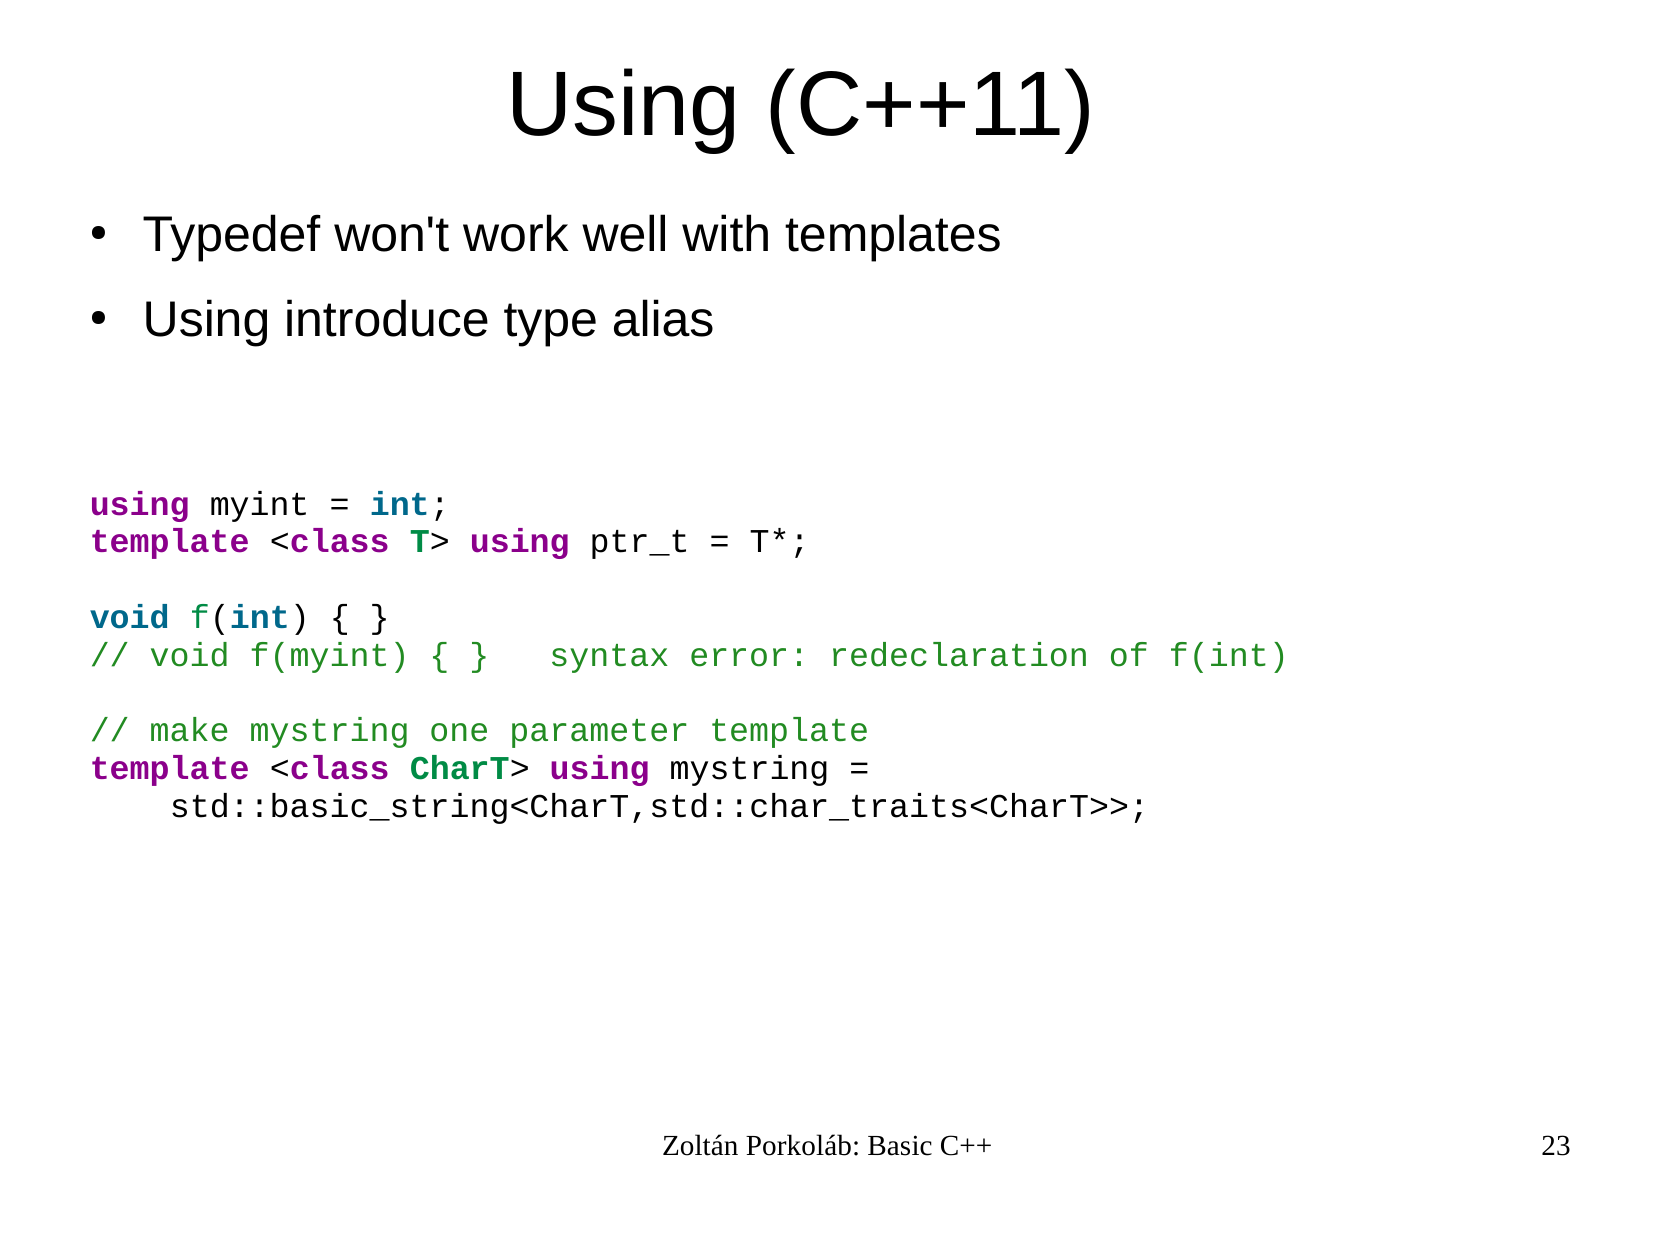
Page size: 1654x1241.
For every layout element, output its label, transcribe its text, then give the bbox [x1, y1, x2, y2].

text_box using myint = int; template <class T> using ptr_t = T*; void f(int) { } // void f(myint) { } syntax error: redeclaration of f(int) // make mystring one parameter template template <class CharT> using mystring = std::basic_string<CharT,std::char_traits<CharT>>; [75, 480, 1654, 991]
list Typedef won't work well with templates Using introduce type alias [71, 125, 1606, 421]
title Using (C++11) [56, 0, 1546, 208]
